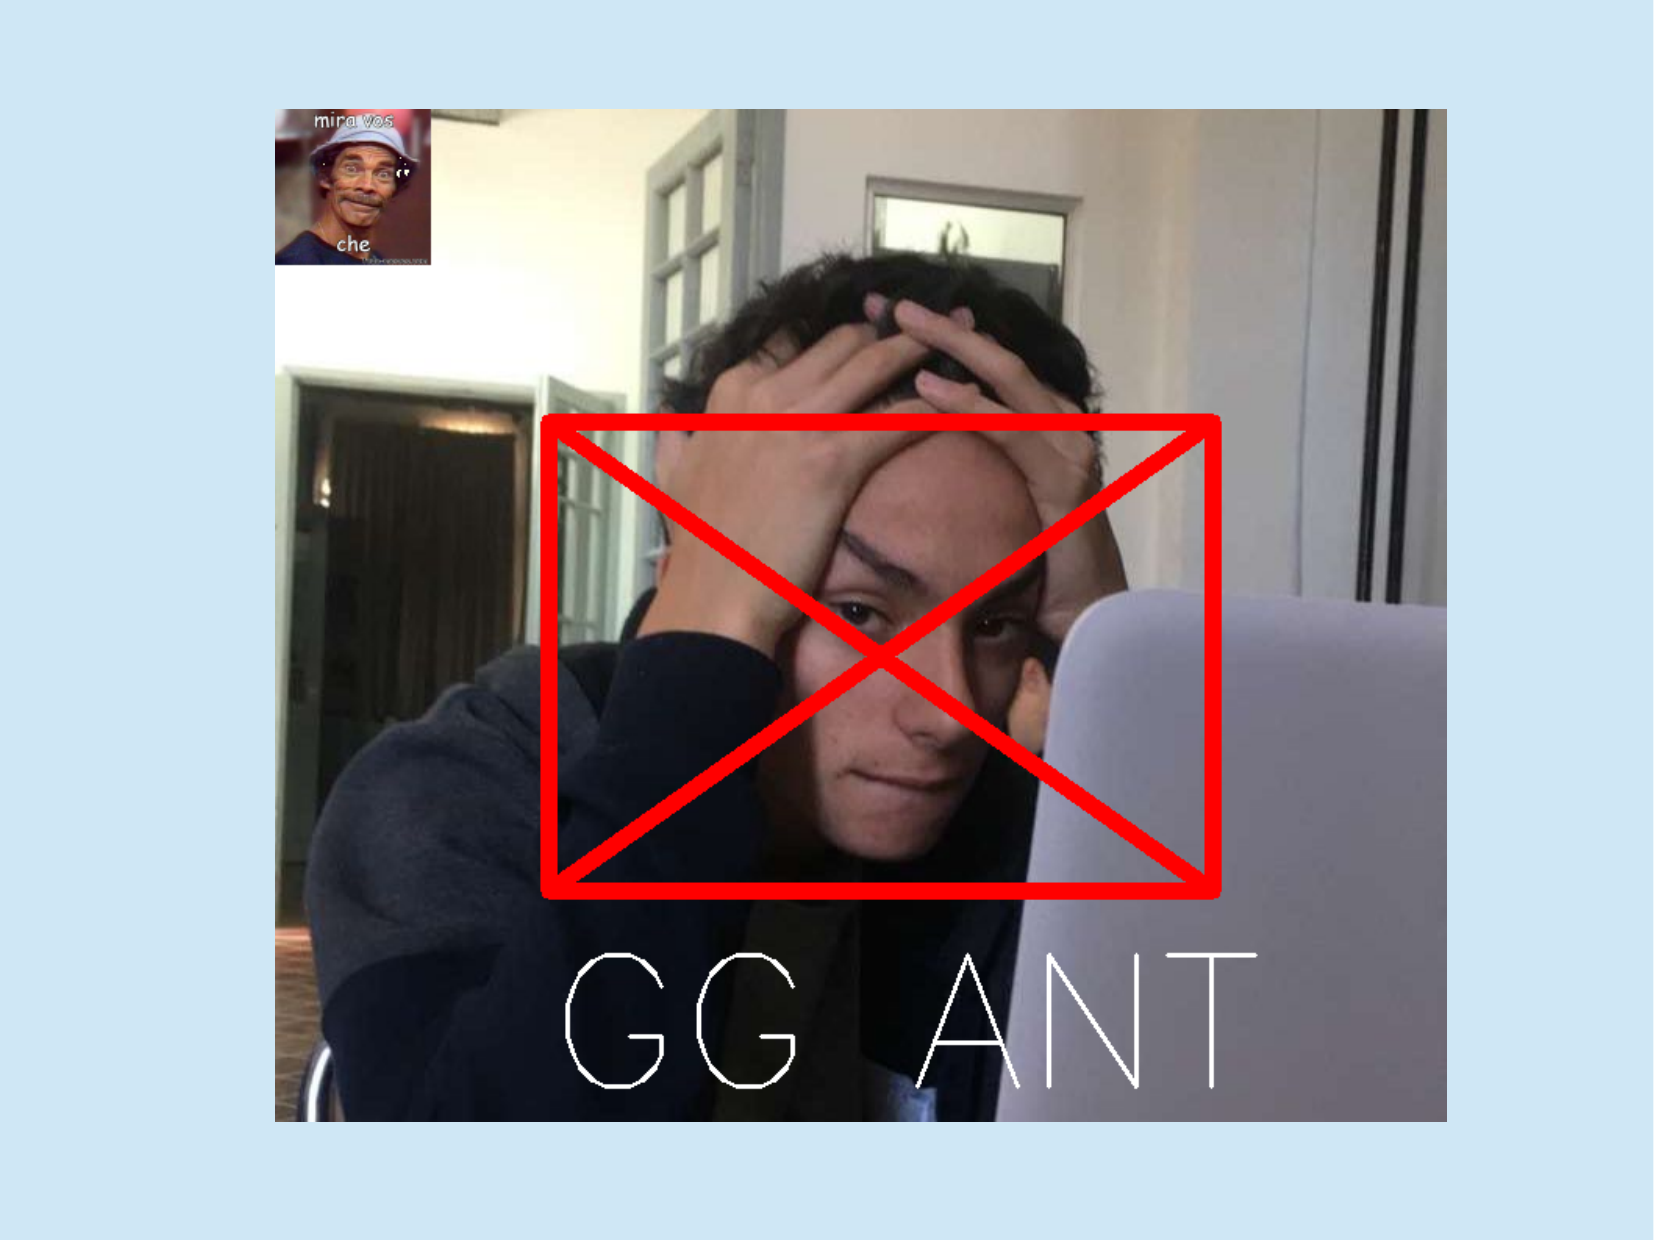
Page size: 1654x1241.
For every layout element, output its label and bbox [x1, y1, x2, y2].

picture [275, 109, 1447, 1123]
